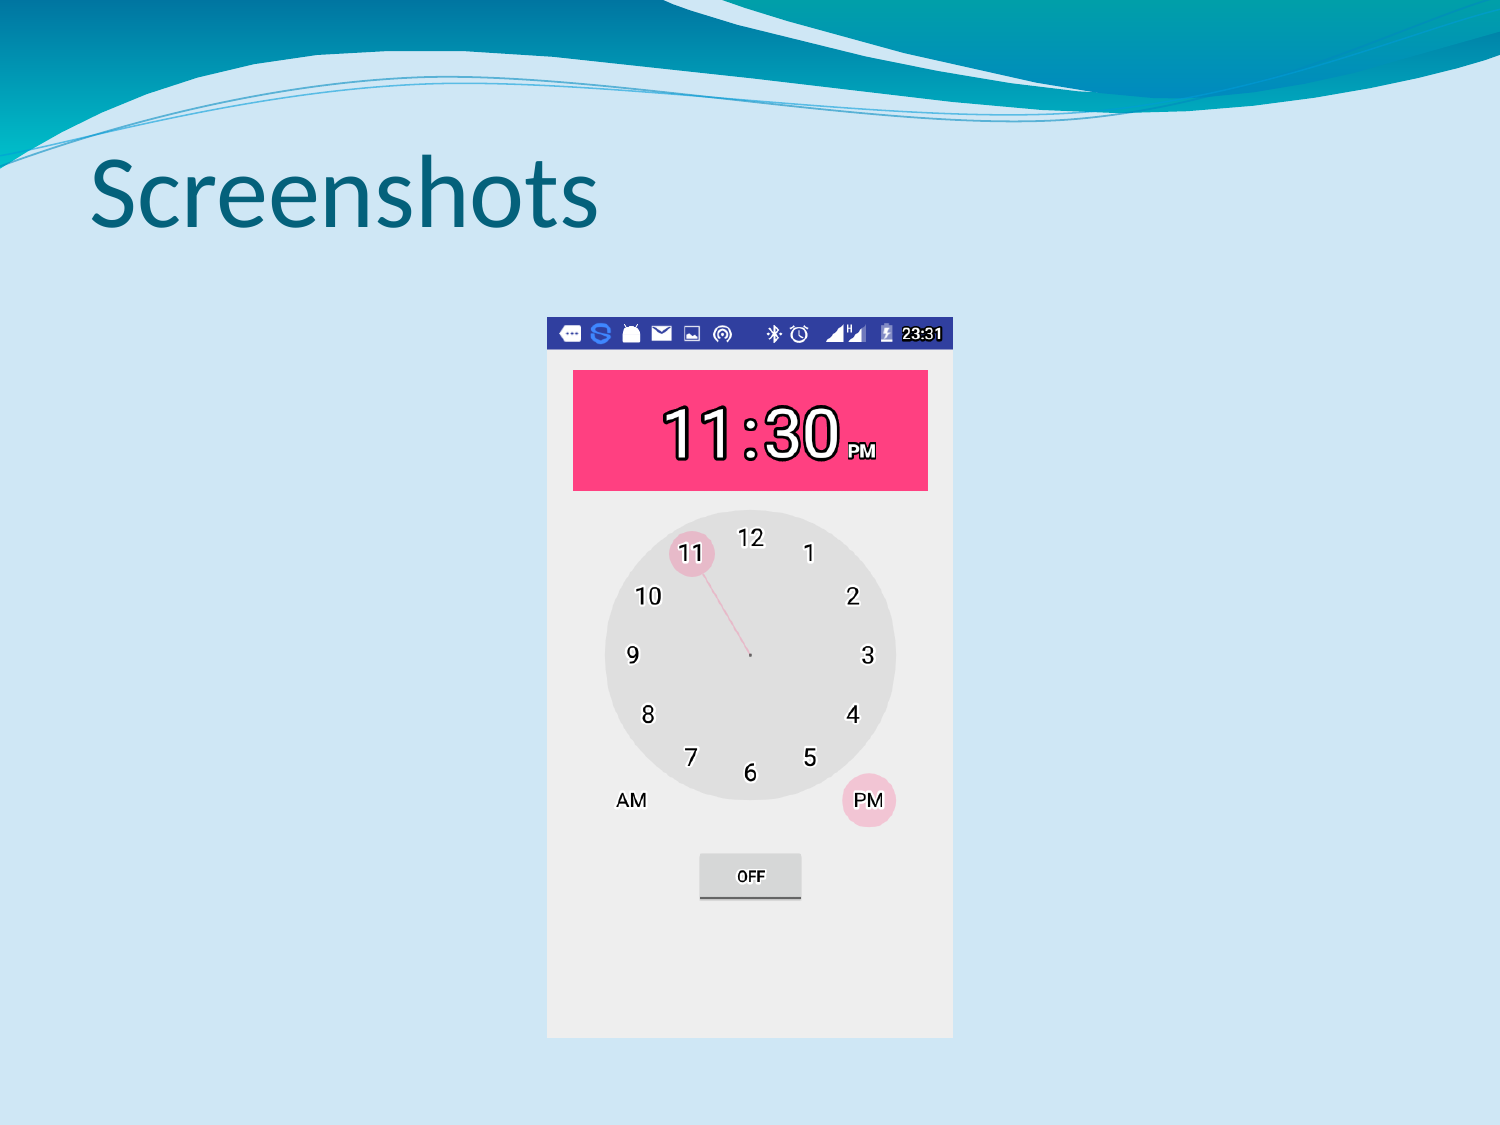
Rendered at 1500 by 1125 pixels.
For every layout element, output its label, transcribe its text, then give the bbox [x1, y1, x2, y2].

title Screenshots [75, 115, 1425, 303]
picture [547, 317, 953, 1038]
